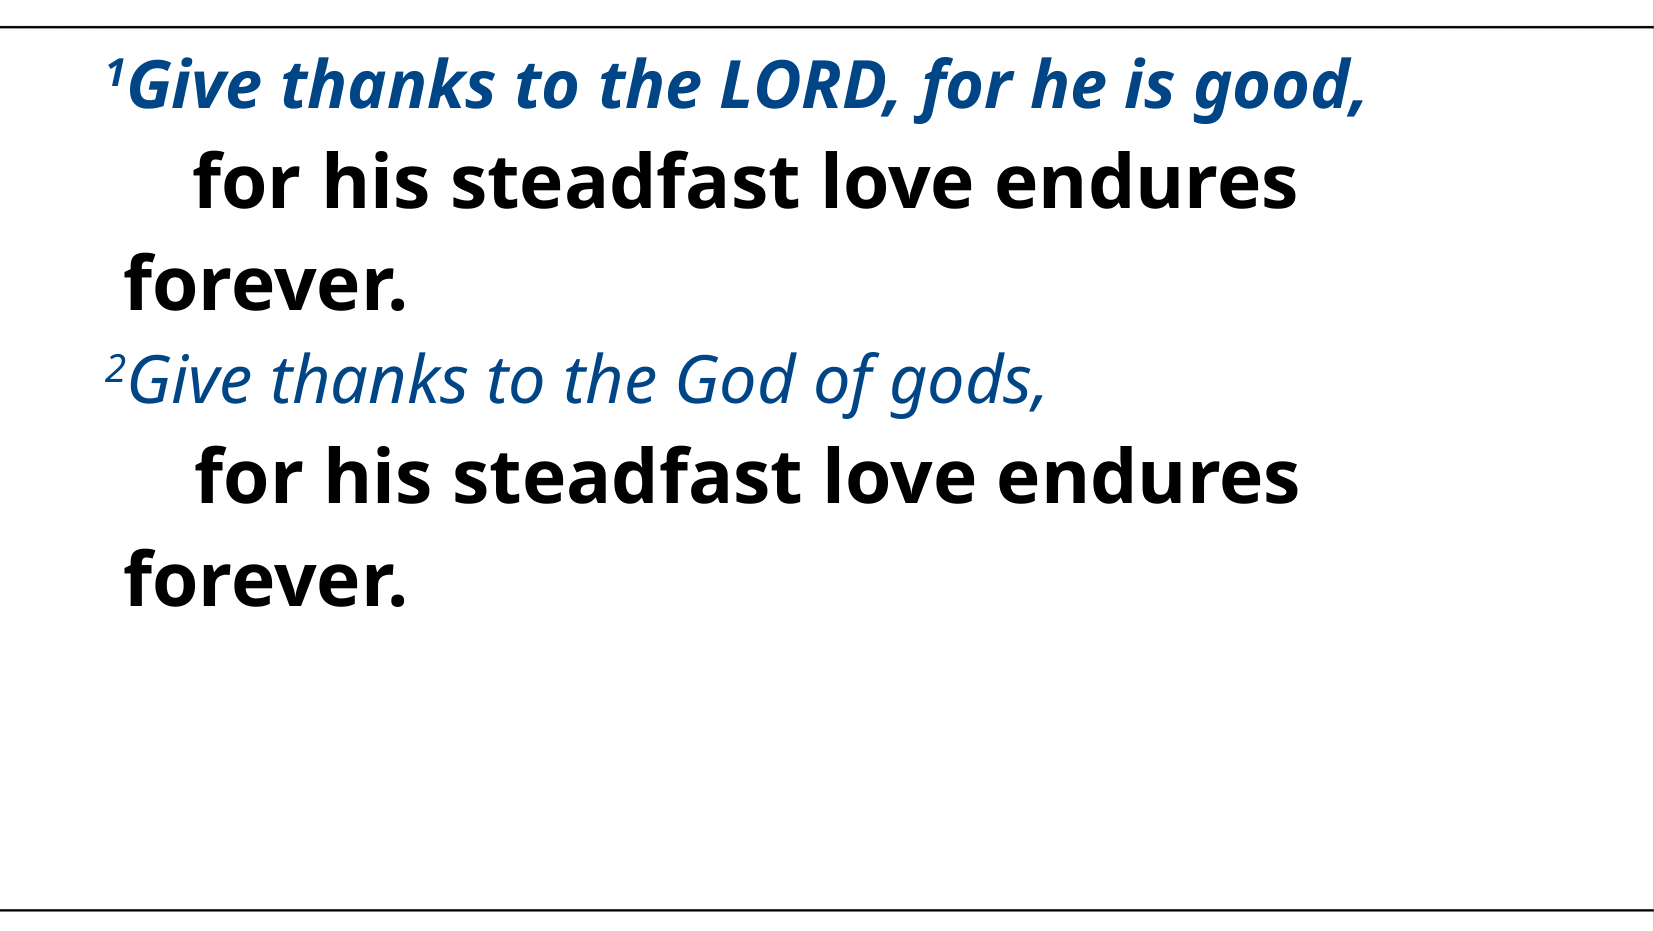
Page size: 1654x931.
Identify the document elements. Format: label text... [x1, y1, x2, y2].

text_box 1Give thanks to the LORD, for he is good, for his steadfast love endures forever. 2Give thanks to the God of gods, for his steadfast love endures forever. [90, 30, 1561, 422]
picture [0, 0, 1654, 931]
